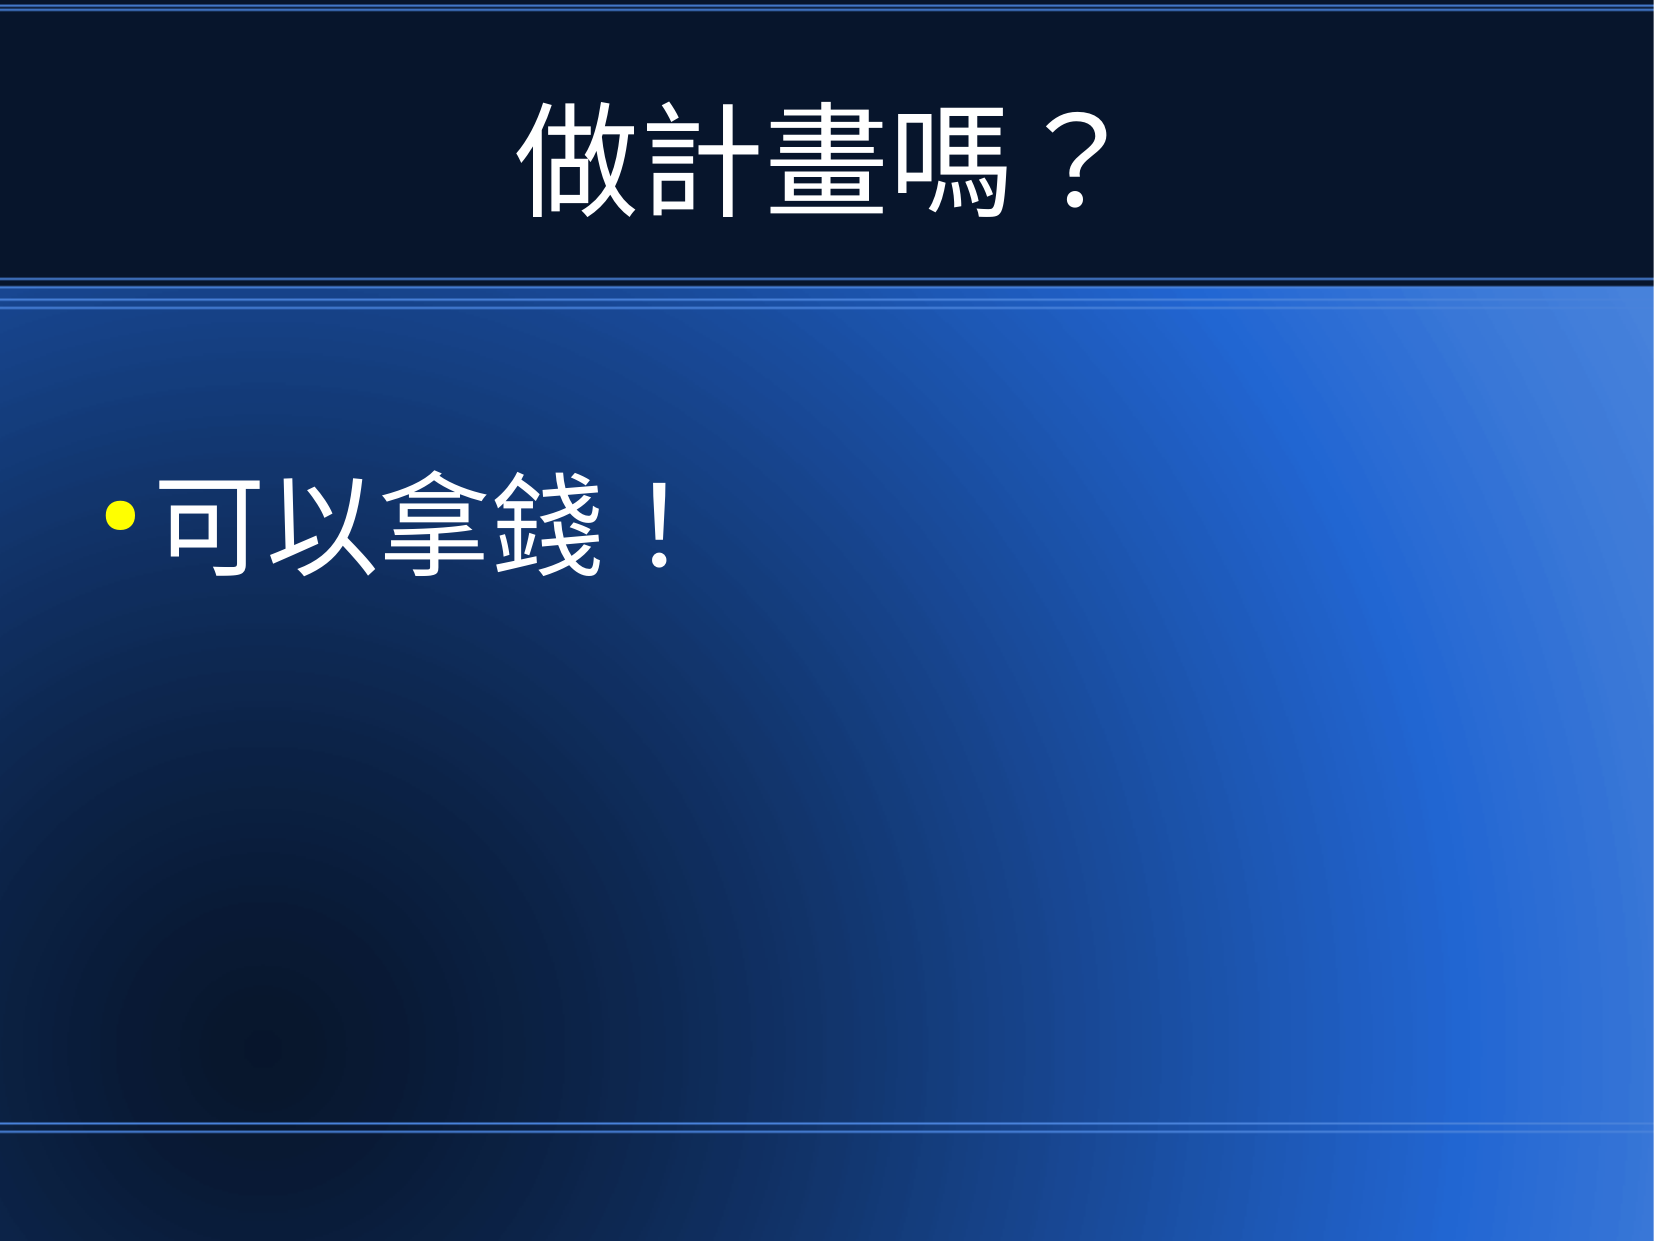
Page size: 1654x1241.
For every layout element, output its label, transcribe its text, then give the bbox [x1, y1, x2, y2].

list 可以拿錢！ [82, 355, 1571, 1241]
picture [0, 0, 1654, 1241]
title 做計畫嗎？ [82, 49, 1571, 257]
